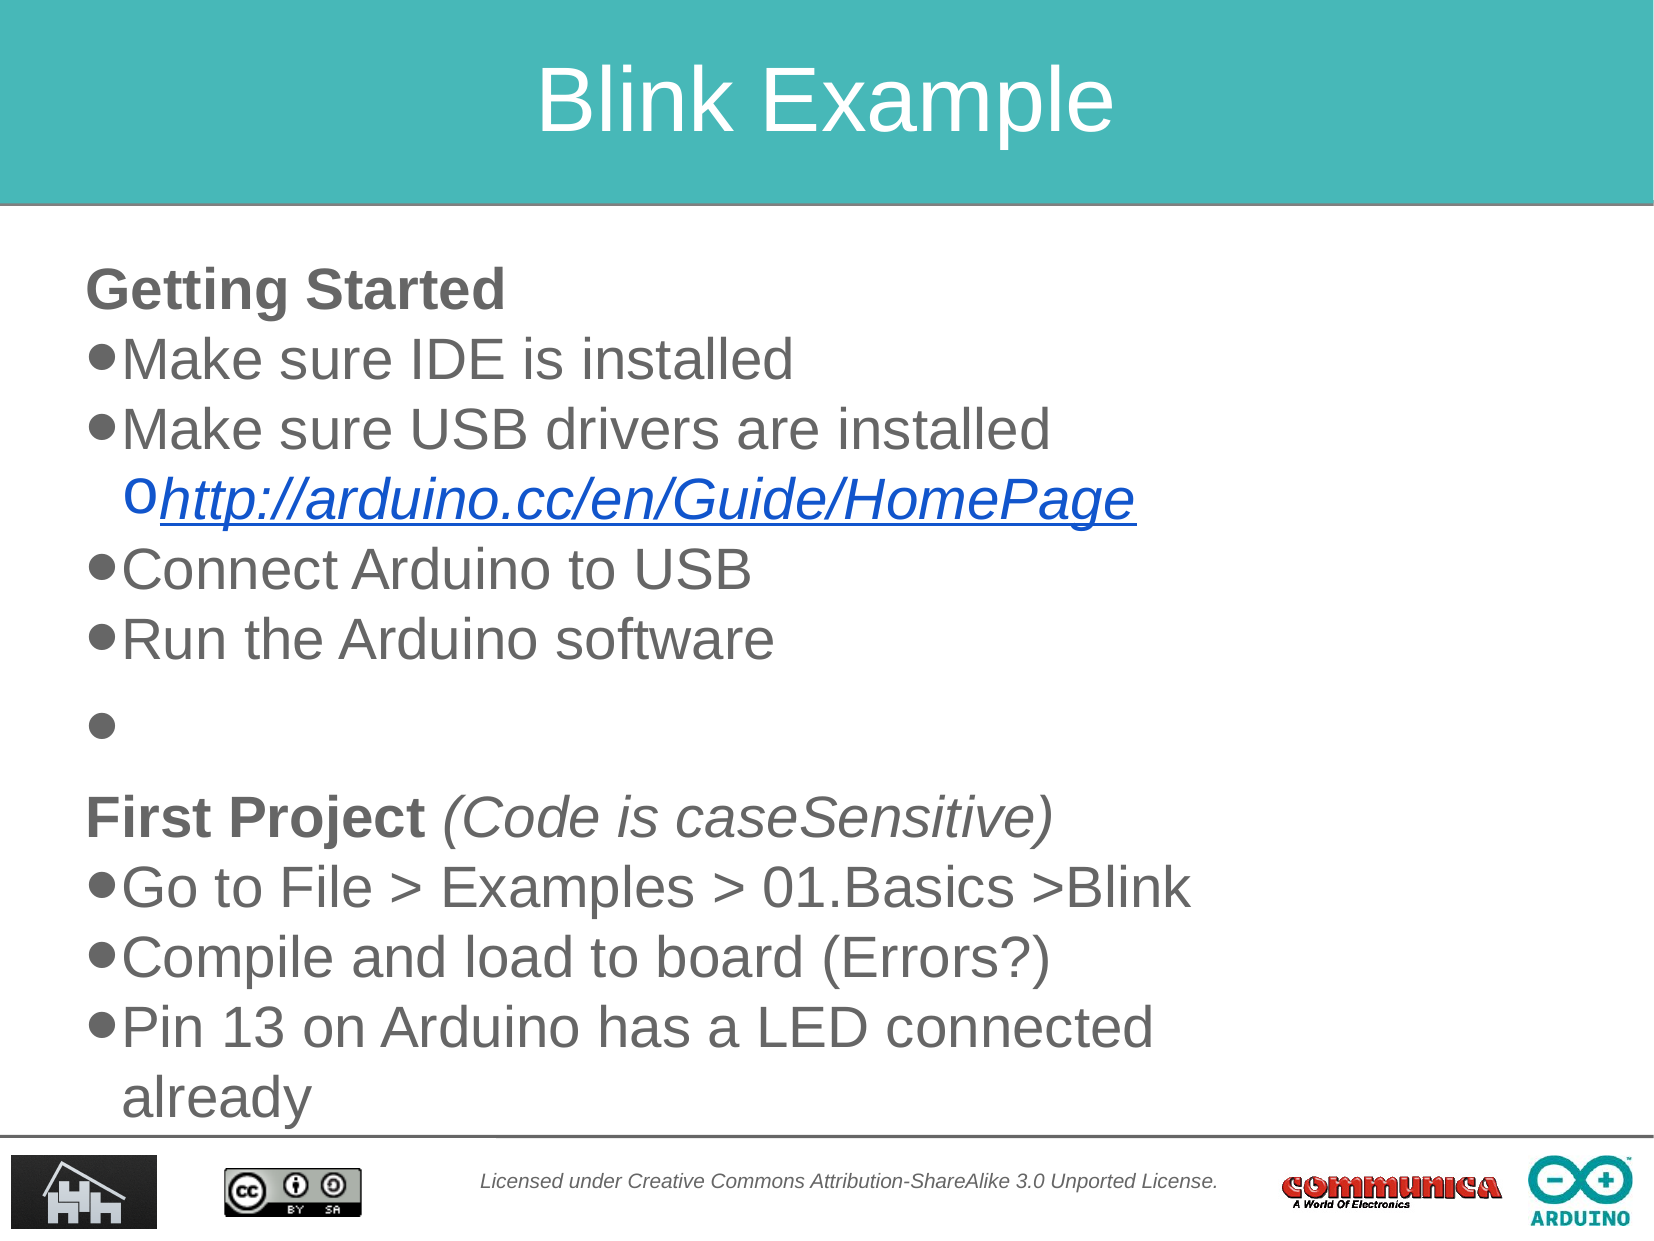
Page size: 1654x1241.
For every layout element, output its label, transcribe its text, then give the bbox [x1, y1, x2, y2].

picture [224, 1168, 362, 1217]
picture [11, 1155, 157, 1229]
picture [1264, 1144, 1654, 1241]
text_box Getting Started Make sure IDE is installed Make sure USB drivers are installed http://arduino.cc/en/Guide/HomePage Connect Arduino to USB Run the Arduino software First Project (Code is caseSensitive) Go to File > Examples > 01.Basics >Blink Compile and load to board (Errors?) Pin 13 on Arduino has a LED connected already [70, 236, 1346, 969]
title Blink Example [0, 0, 1654, 204]
